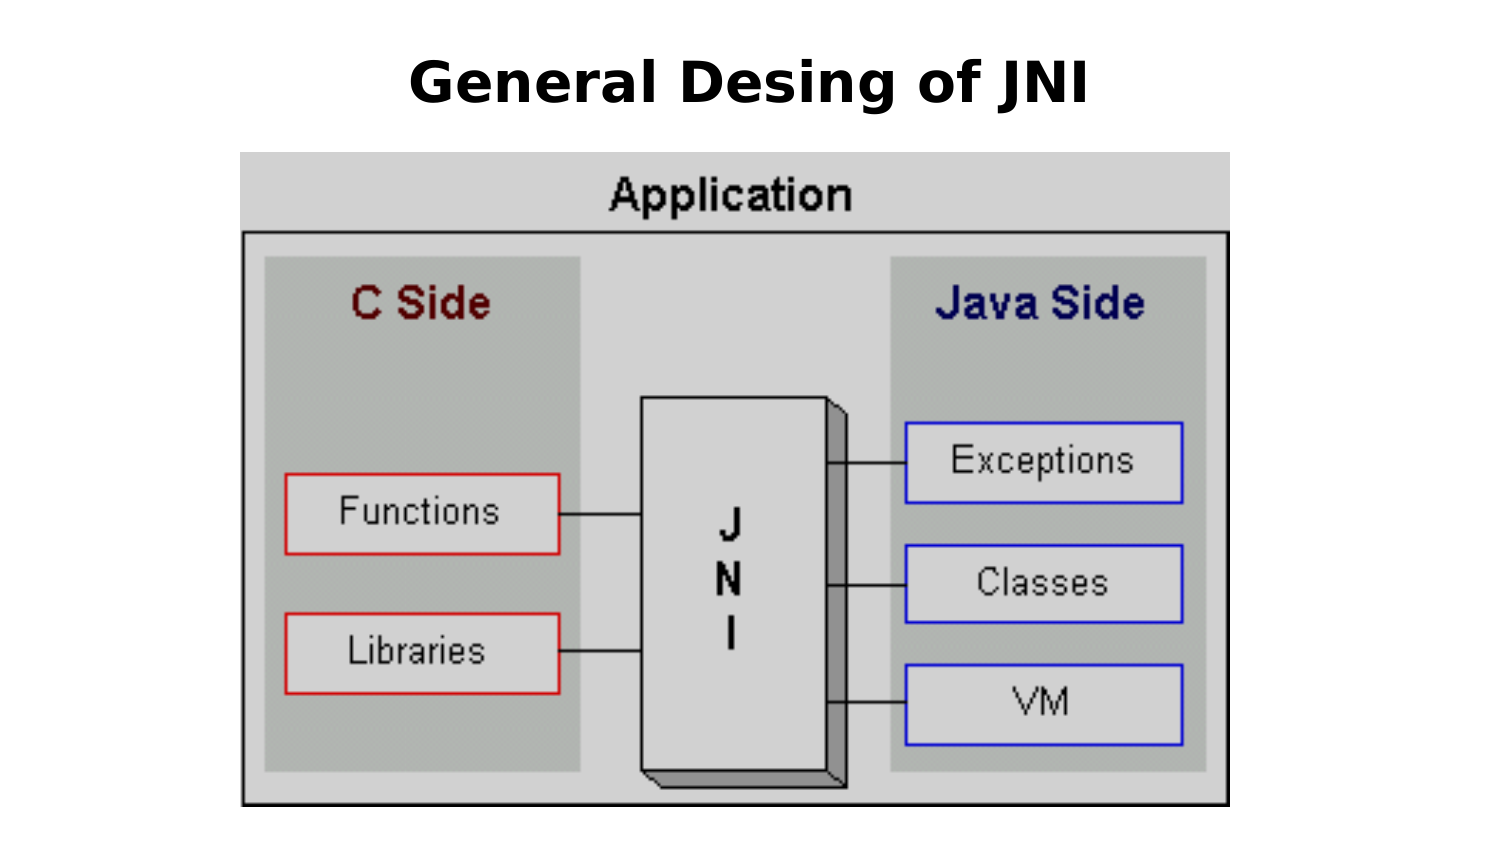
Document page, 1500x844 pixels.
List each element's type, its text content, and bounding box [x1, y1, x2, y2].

title General Desing of JNI [75, 33, 1425, 133]
picture [240, 152, 1230, 807]
